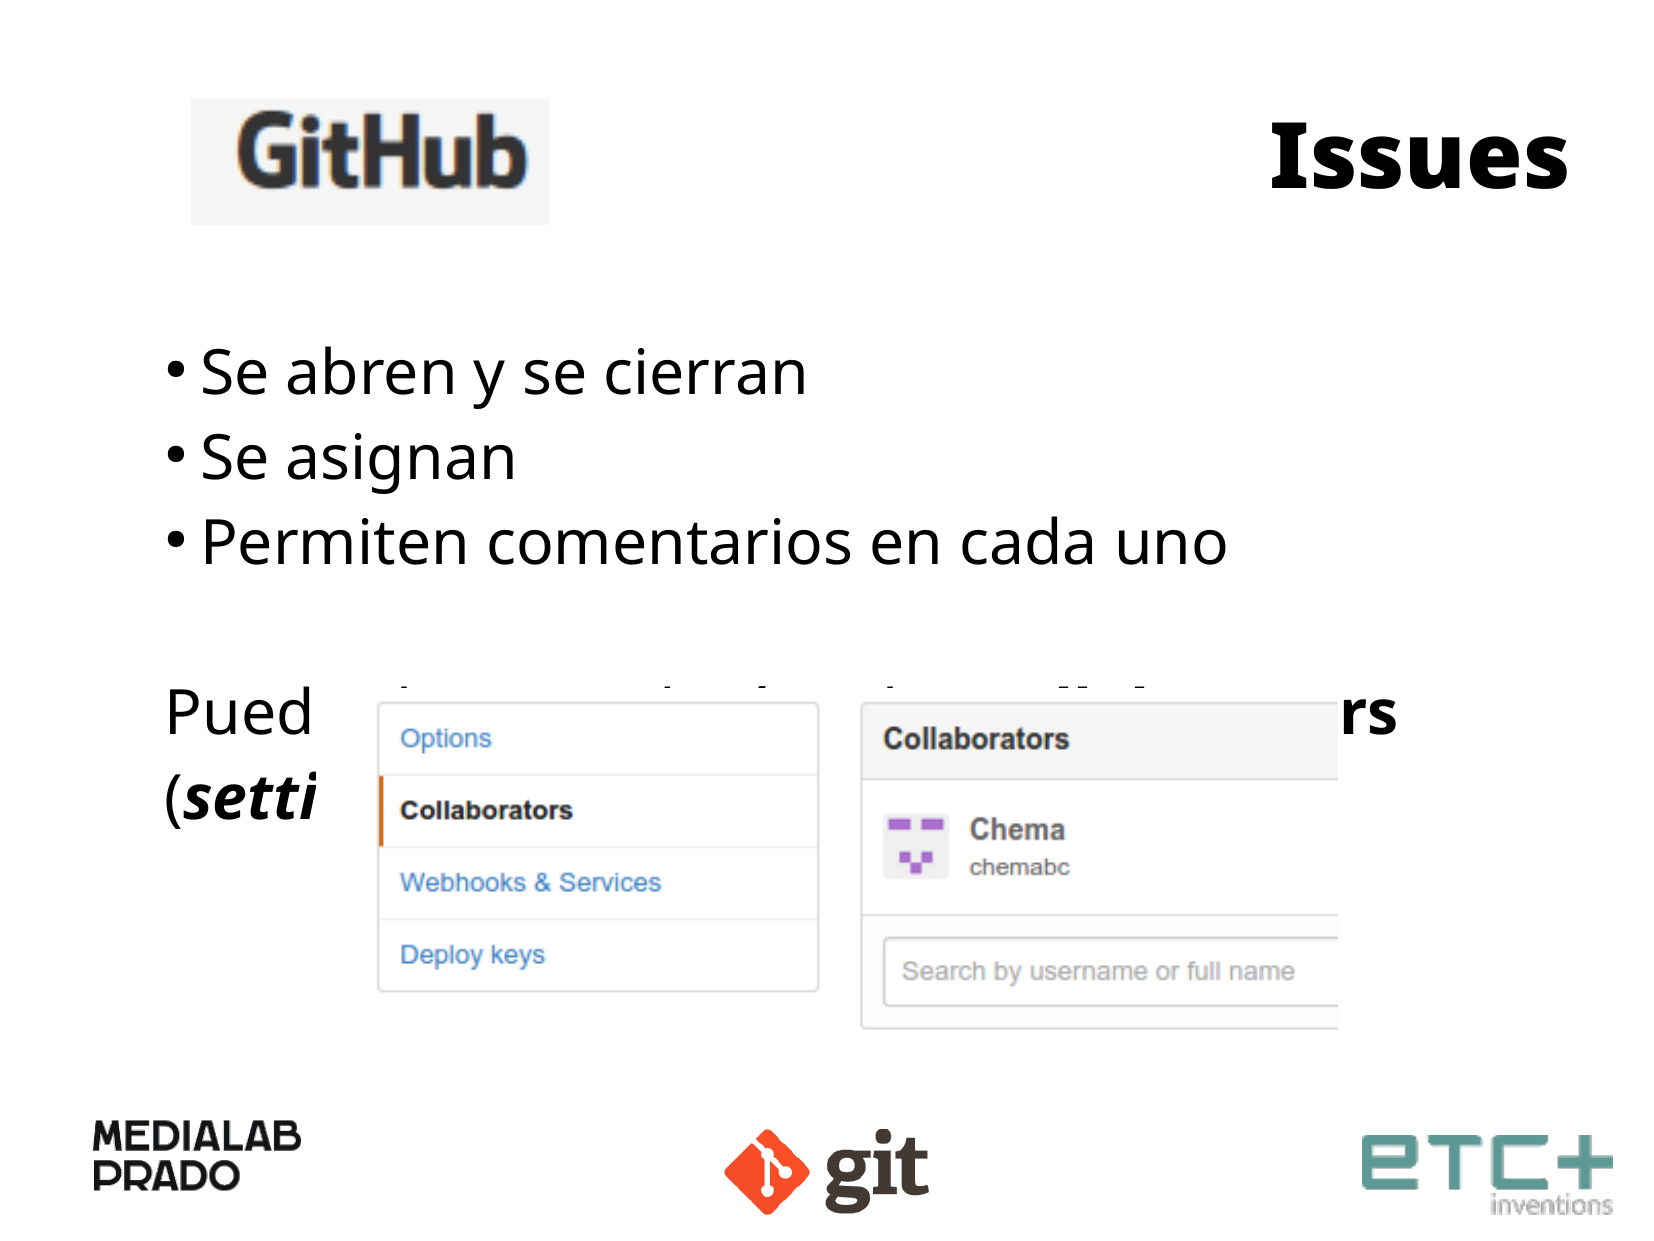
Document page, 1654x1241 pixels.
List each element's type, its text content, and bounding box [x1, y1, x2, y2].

text_box [180, 307, 1587, 511]
text_box Se abren y se cierran Se asignan Permiten comentarios en cada uno Puedes limitar edición a los collaborators (settings): [150, 320, 1546, 650]
picture [15, 688, 1338, 1241]
title Issues [82, 49, 1571, 257]
picture [724, 1129, 929, 1216]
picture [191, 99, 549, 226]
picture [1362, 1135, 1613, 1216]
